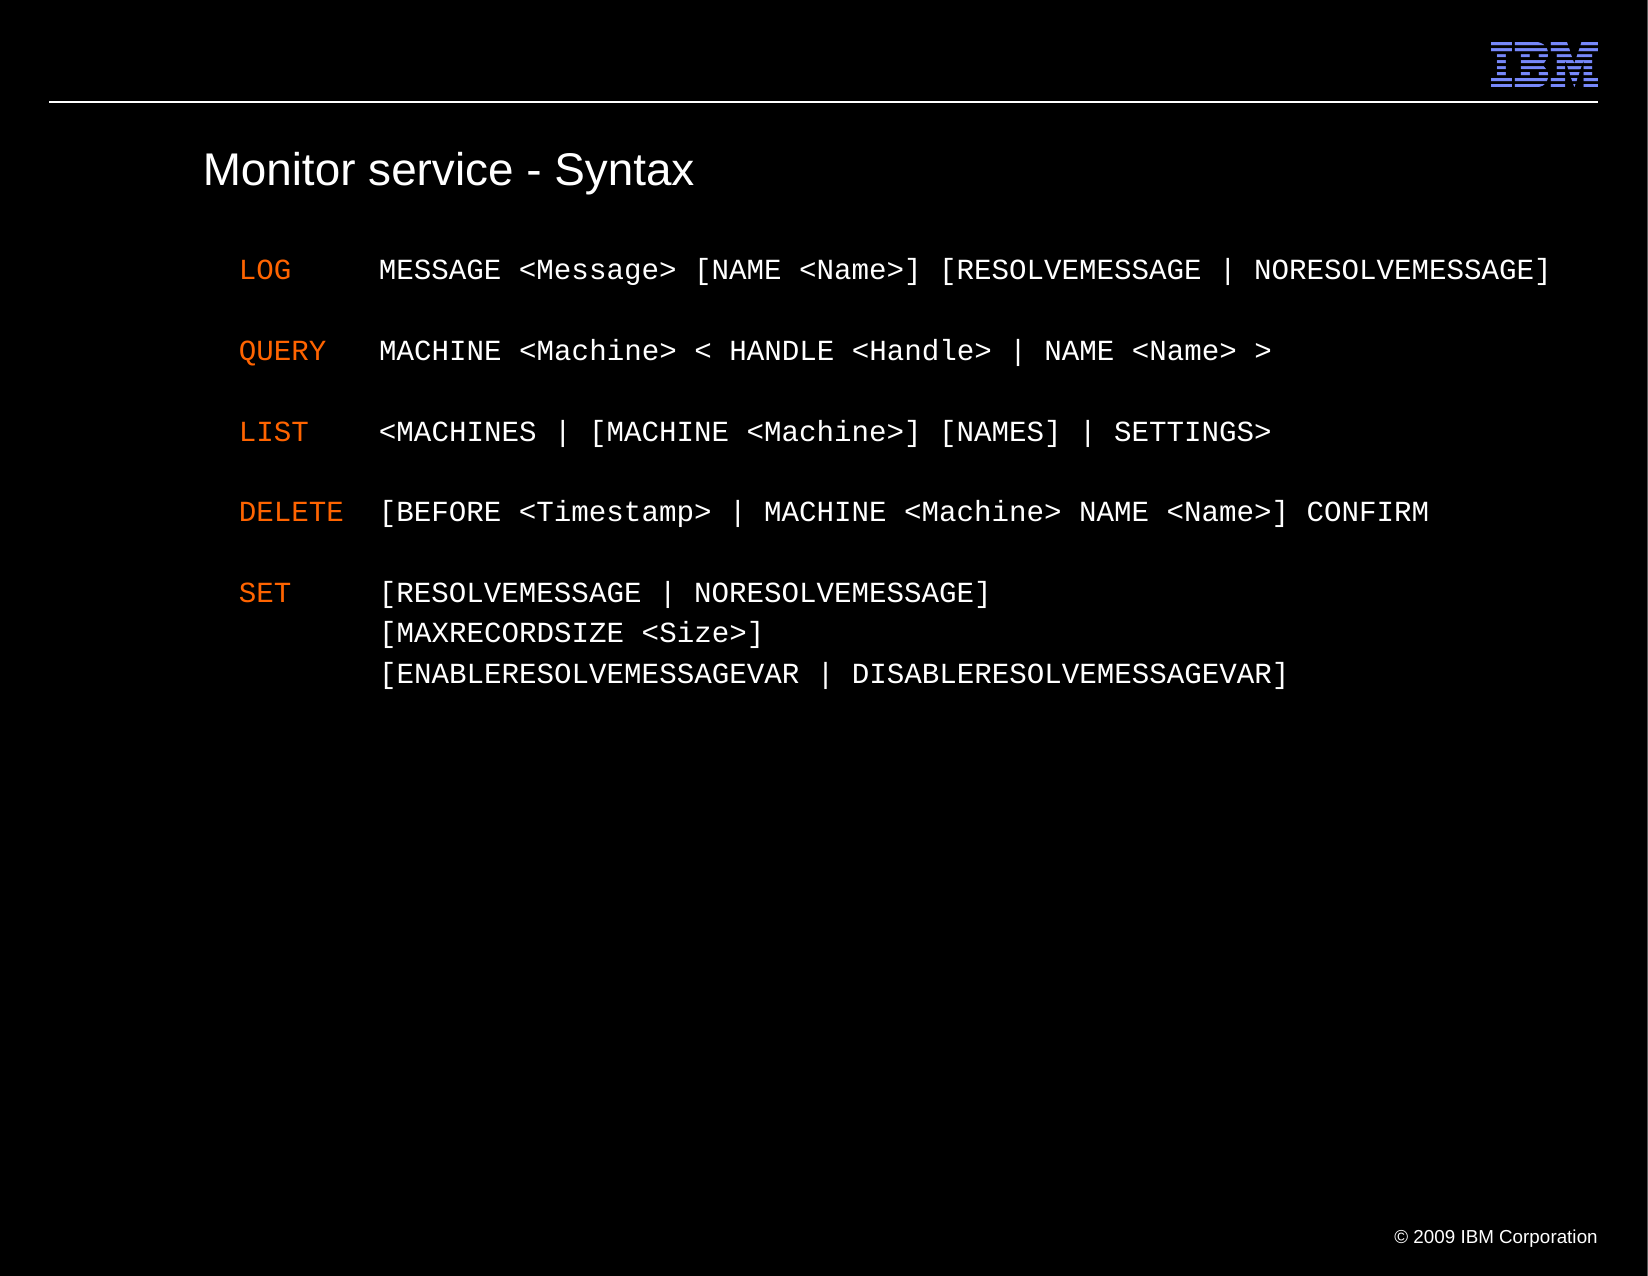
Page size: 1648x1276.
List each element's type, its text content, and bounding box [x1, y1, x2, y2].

picture [1491, 42, 1598, 87]
text_box LOG MESSAGE <Message> [NAME <Name>] [RESOLVEMESSAGE | NORESOLVEMESSAGE] QUERY MACHINE <Machine> < HANDLE <Handle> | NAME <Name> > LIST <MACHINES | [MACHINE <Machine>] [NAMES] | SETTINGS> DELETE [BEFORE <Timestamp> | MACHINE <Machine> NAME <Name>] CONFIRM SET [RESOLVEMESSAGE | NORESOLVEMESSAGE] [MAXRECORDSIZE <Size>] [ENABLERESOLVEMESSAGEVAR | DISABLERESOLVEMESSAGEVAR] [239, 250, 1648, 690]
title Monitor service - Syntax [186, 137, 1648, 231]
